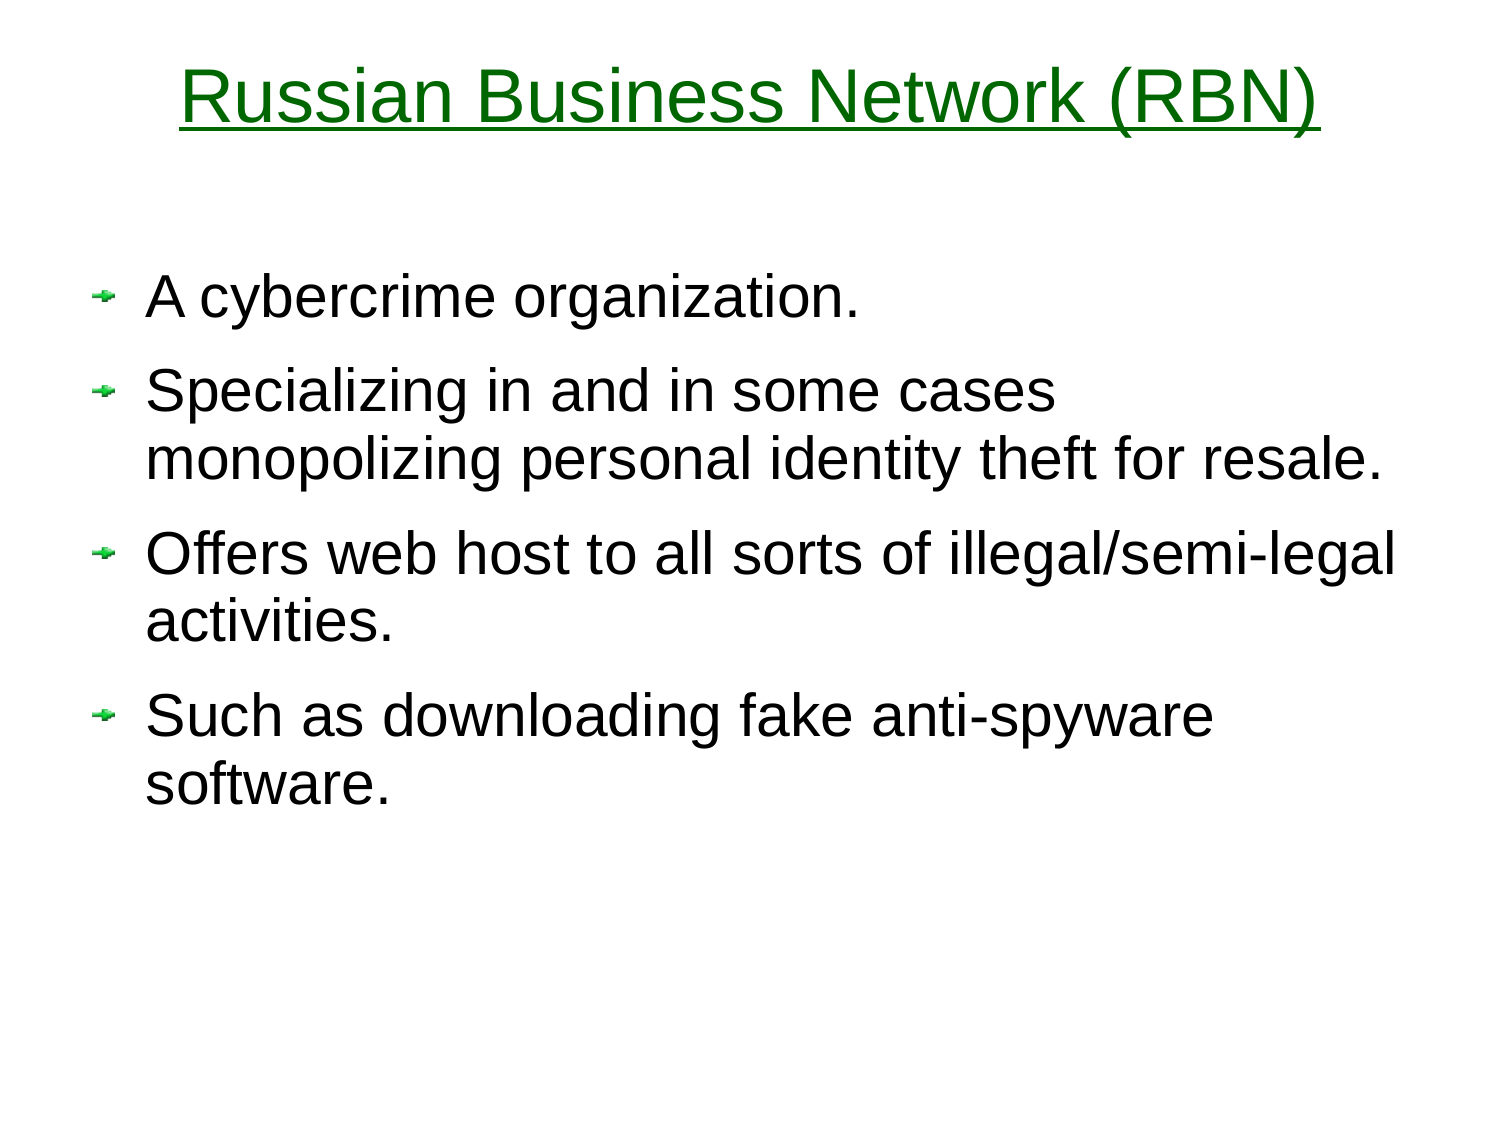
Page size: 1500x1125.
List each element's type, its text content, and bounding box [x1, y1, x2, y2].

title Russian Business Network (RBN) [75, 45, 1425, 233]
list A cybercrime organization. Specializing in and in some cases monopolizing personal identity theft for resale. Offers web host to all sorts of illegal/semi-legal activities. Such as downloading fake anti-spyware software. [75, 262, 1425, 1006]
